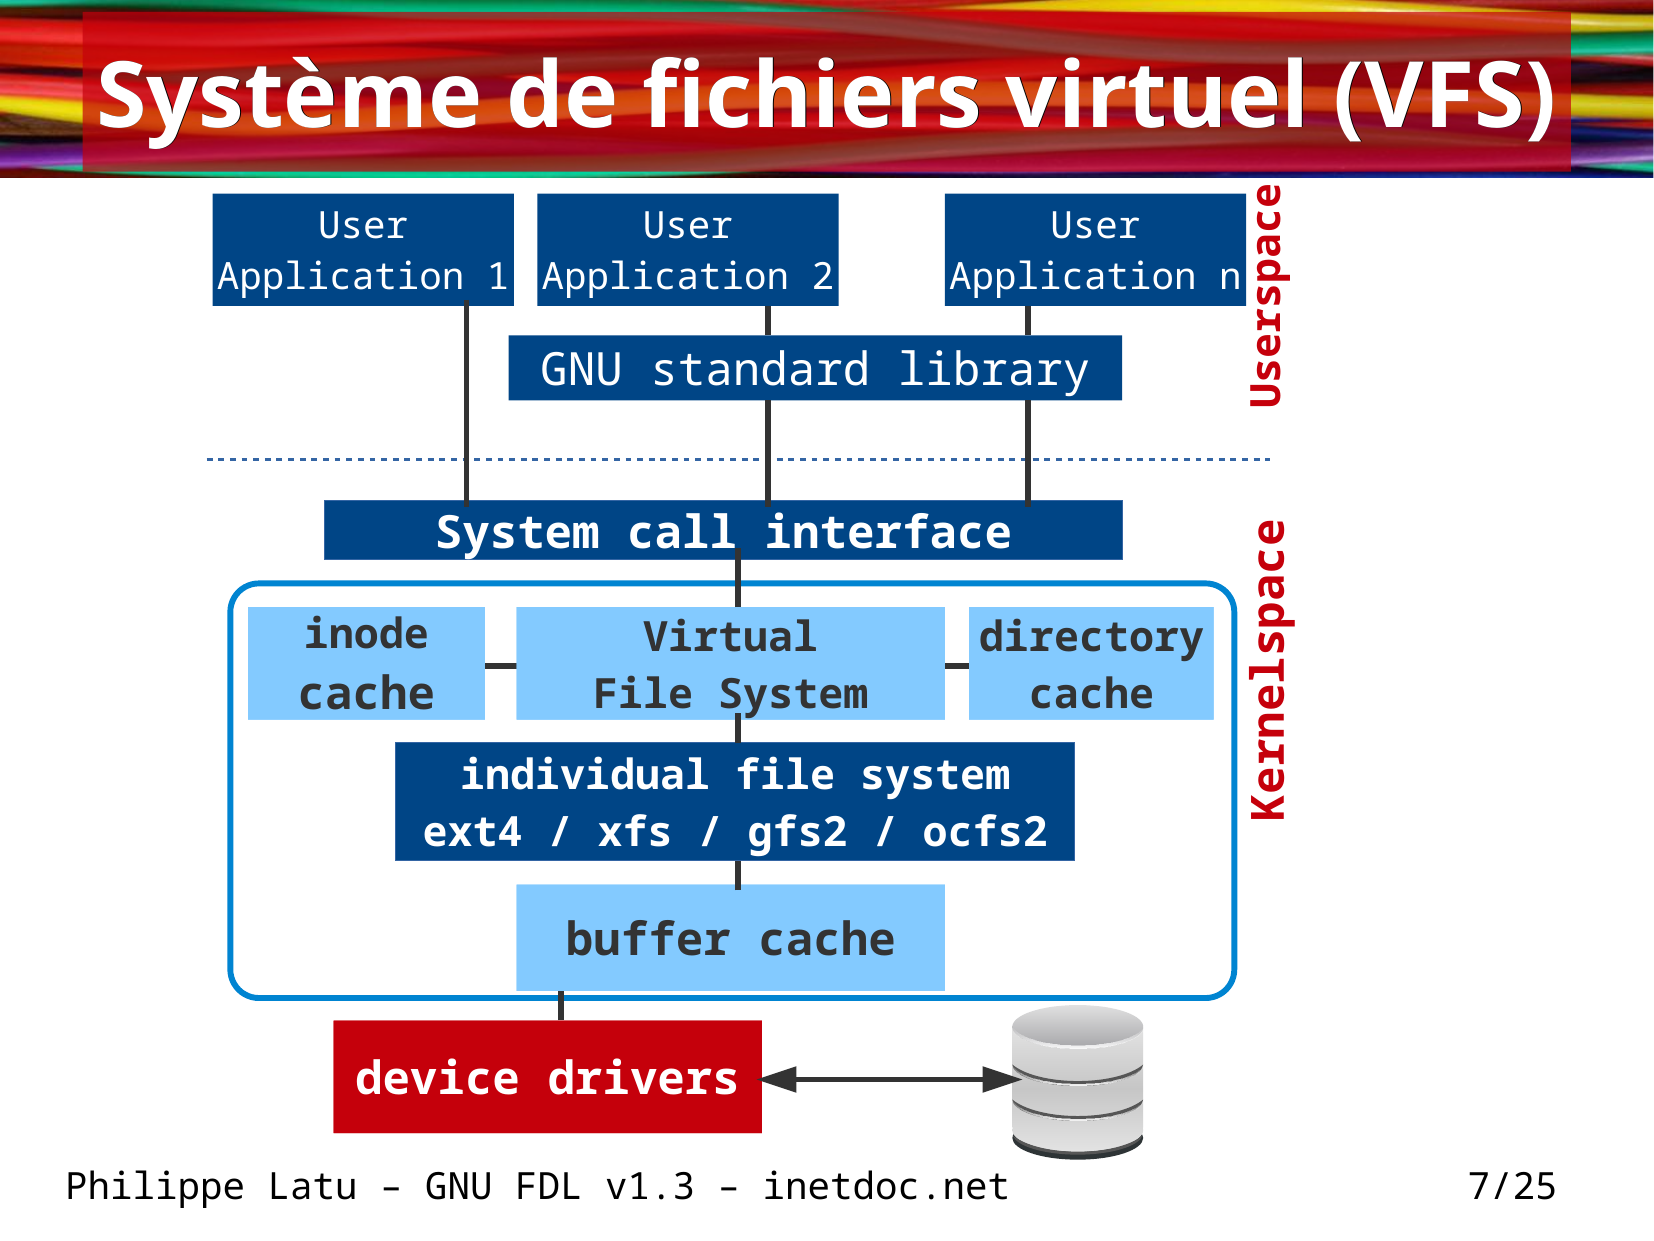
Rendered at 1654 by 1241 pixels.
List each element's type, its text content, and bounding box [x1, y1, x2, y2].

text_box Virtual File System [516, 607, 945, 720]
text_box device drivers [333, 1020, 762, 1134]
text_box Userspace [1230, 177, 1298, 415]
picture [1003, 1005, 1152, 1169]
text_box inode cache [248, 607, 485, 720]
title Système de fichiers virtuel (VFS) [82, 11, 1571, 172]
text_box GNU standard library [508, 335, 1123, 401]
text_box Kernelspace [1230, 513, 1303, 828]
text_box User Application 2 [537, 193, 839, 306]
text_box System call interface [324, 500, 1123, 560]
text_box User Application 1 [212, 193, 514, 306]
picture [0, 0, 1654, 178]
text_box User Application n [944, 193, 1247, 306]
text_box buffer cache [516, 884, 945, 991]
text_box Philippe Latu – GNU FDL v1.3 – inetdoc.net <numéro>/25 [59, 1133, 1595, 1237]
text_box individual file system ext4 / xfs / gfs2 / ocfs2 [395, 742, 1075, 861]
text_box directory cache [969, 607, 1214, 720]
